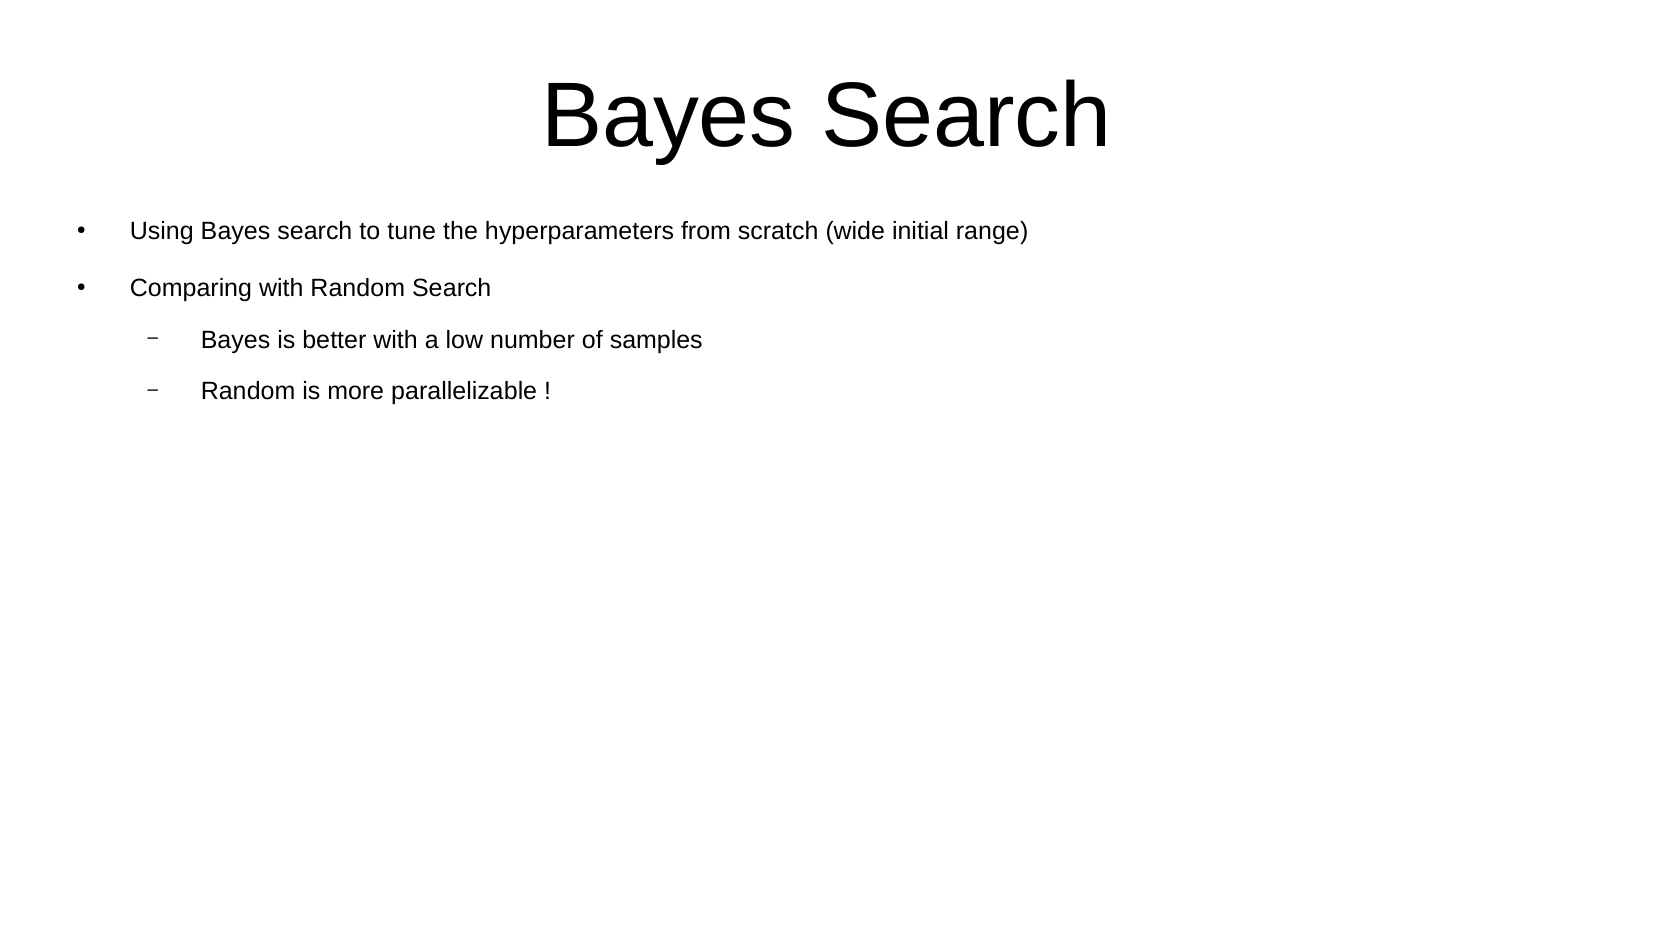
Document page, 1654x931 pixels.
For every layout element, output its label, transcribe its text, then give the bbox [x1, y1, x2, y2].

title Bayes Search [82, 37, 1571, 193]
list Using Bayes search to tune the hyperparameters from scratch (wide initial range) Comparing with Random Search Bayes is better with a low number of samples Random is more parallelizable ! [59, 216, 1548, 756]
